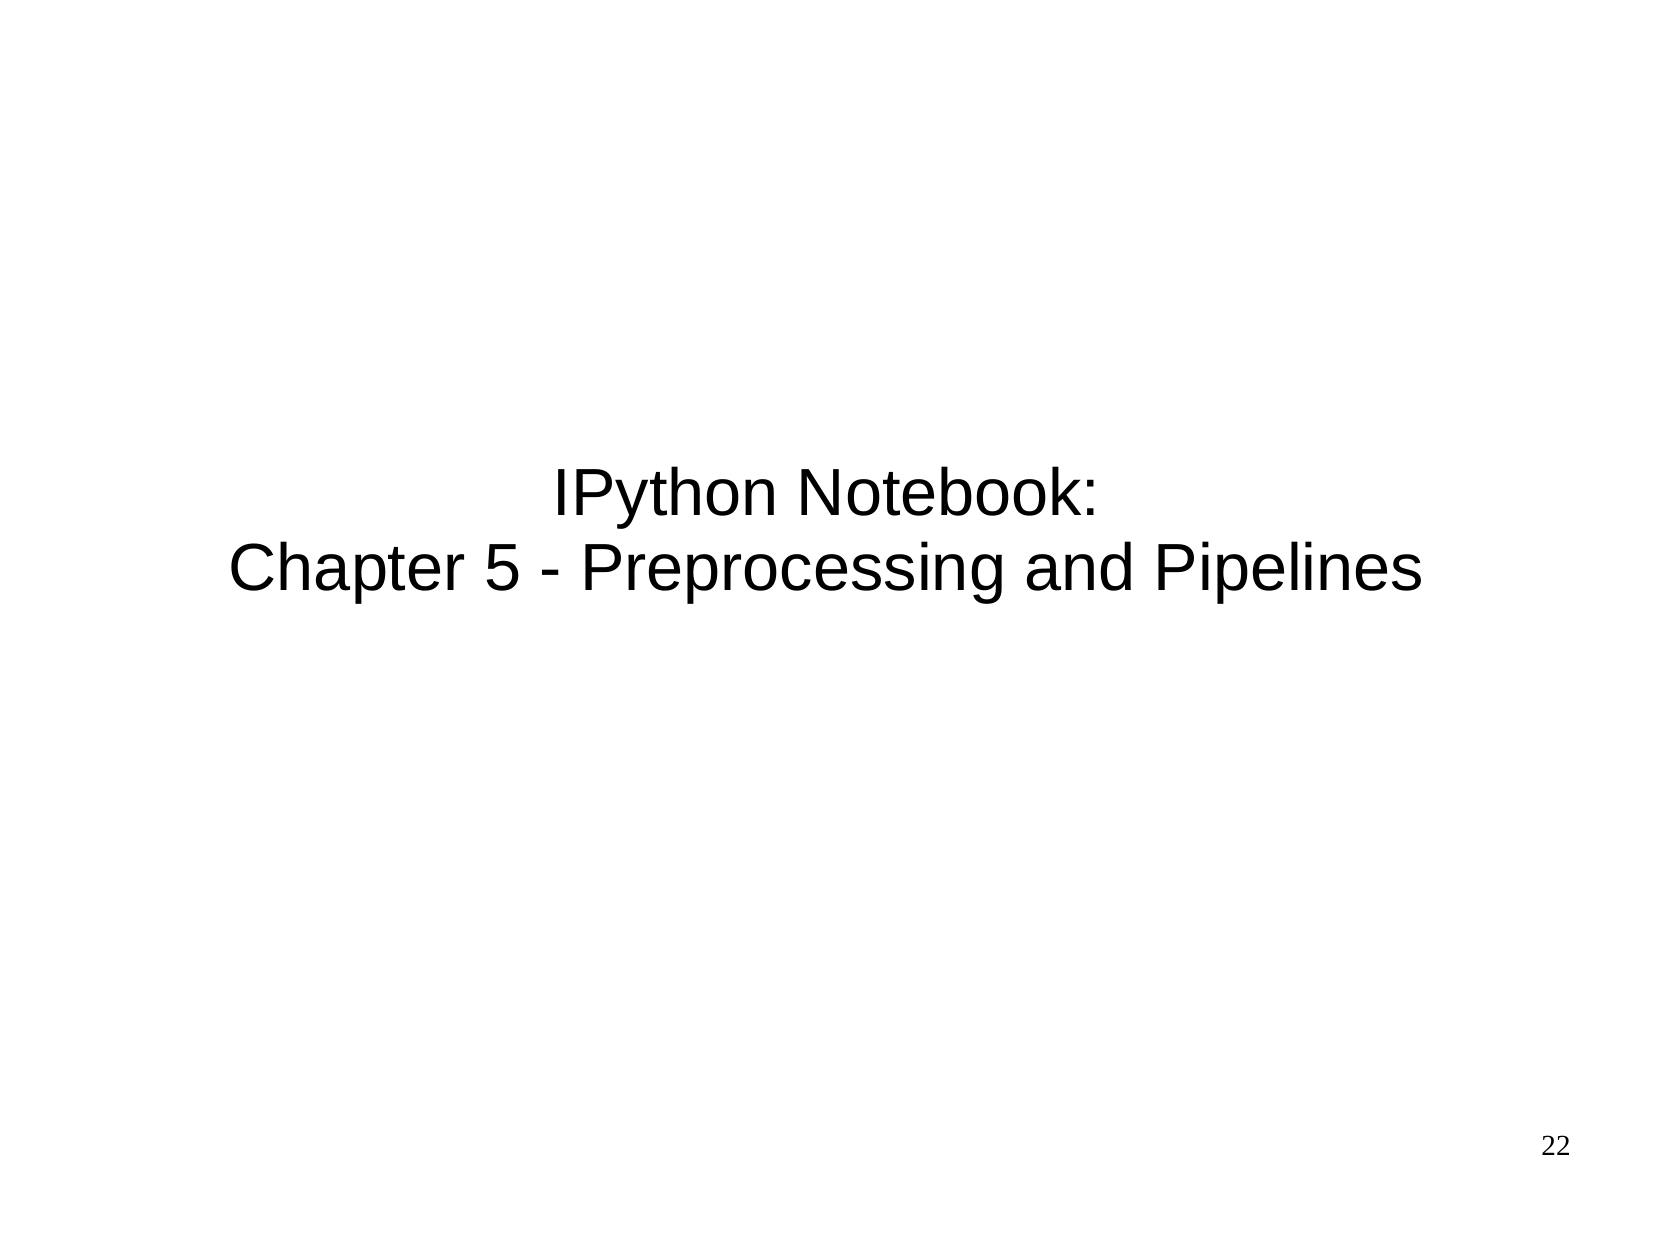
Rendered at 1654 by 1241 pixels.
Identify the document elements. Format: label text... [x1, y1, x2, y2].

text_box IPython Notebook: Chapter 5 - Preprocessing and Pipelines [82, 49, 1571, 1010]
